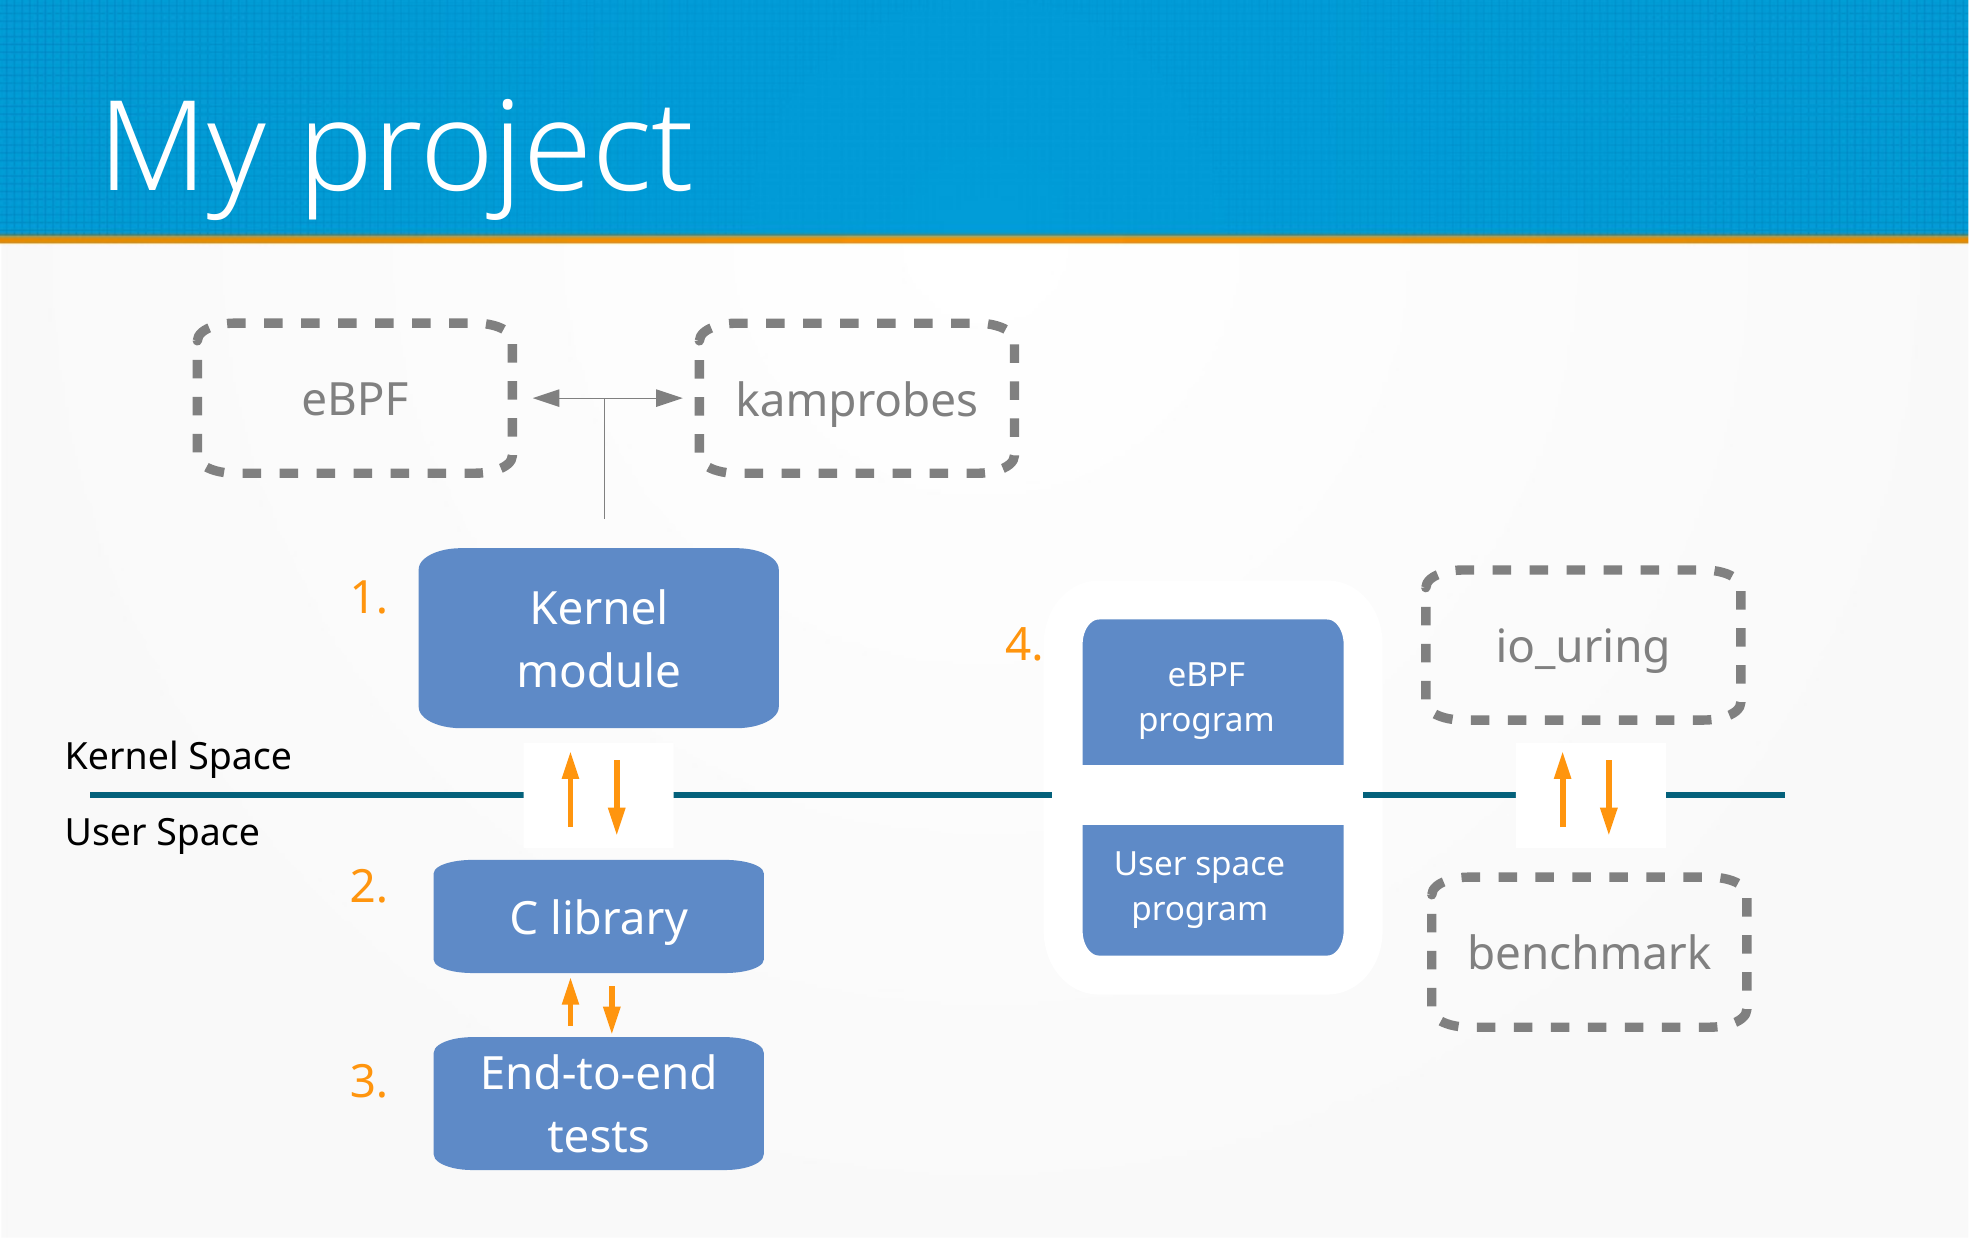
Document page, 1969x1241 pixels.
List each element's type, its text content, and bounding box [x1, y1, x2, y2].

text_box 3. [343, 1047, 400, 1113]
text_box benchmark [1431, 877, 1747, 1028]
text_box C library [433, 859, 764, 974]
text_box kamprobes [699, 323, 1015, 474]
text_box 2. [343, 852, 400, 918]
text_box End-to-end tests [433, 1037, 764, 1171]
title My project [98, 19, 1870, 227]
text_box 1. [343, 563, 400, 629]
text_box [1515, 743, 1666, 849]
text_box User space program [1108, 840, 1334, 930]
text_box [523, 743, 674, 849]
text_box Kernel module [418, 548, 779, 729]
text_box [1063, 798, 1364, 976]
text_box [1063, 600, 1364, 792]
text_box Kernel Space [58, 726, 315, 783]
text_box eBPF program [1132, 651, 1287, 741]
text_box User Space [58, 803, 283, 860]
text_box io_uring [1425, 570, 1741, 721]
text_box eBPF [197, 323, 513, 474]
text_box 4. [999, 610, 1055, 676]
picture [0, 233, 1969, 1241]
